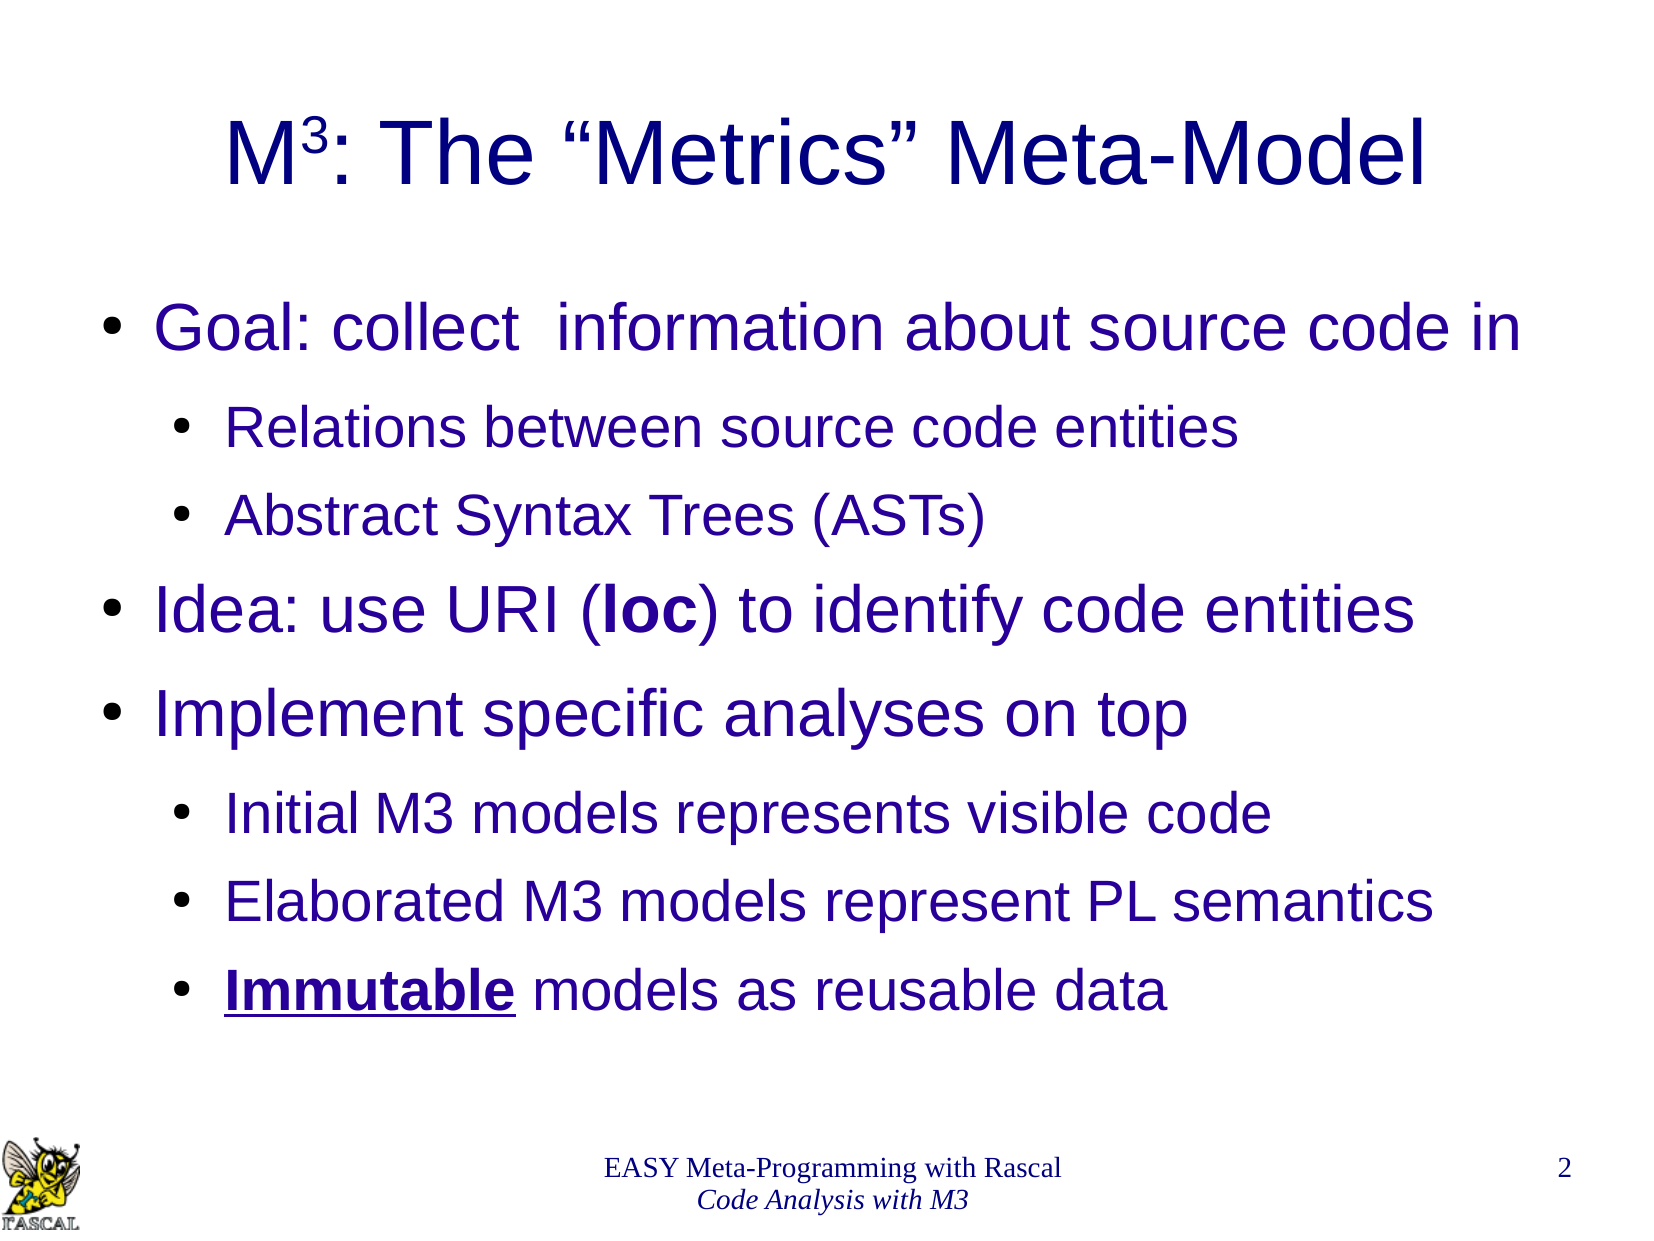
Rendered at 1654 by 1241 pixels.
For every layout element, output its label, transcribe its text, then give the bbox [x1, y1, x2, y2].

list Goal: collect information about source code in Relations between source code entities Abstract Syntax Trees (ASTs) Idea: use URI (loc) to identify code entities Implement specific analyses on top Initial M3 models represents visible code Elaborated M3 models represent PL semantics Immutable models as reusable data [82, 290, 1571, 1010]
title M3: The “Metrics” Meta-Model [82, 49, 1571, 257]
picture [1, 1137, 80, 1230]
